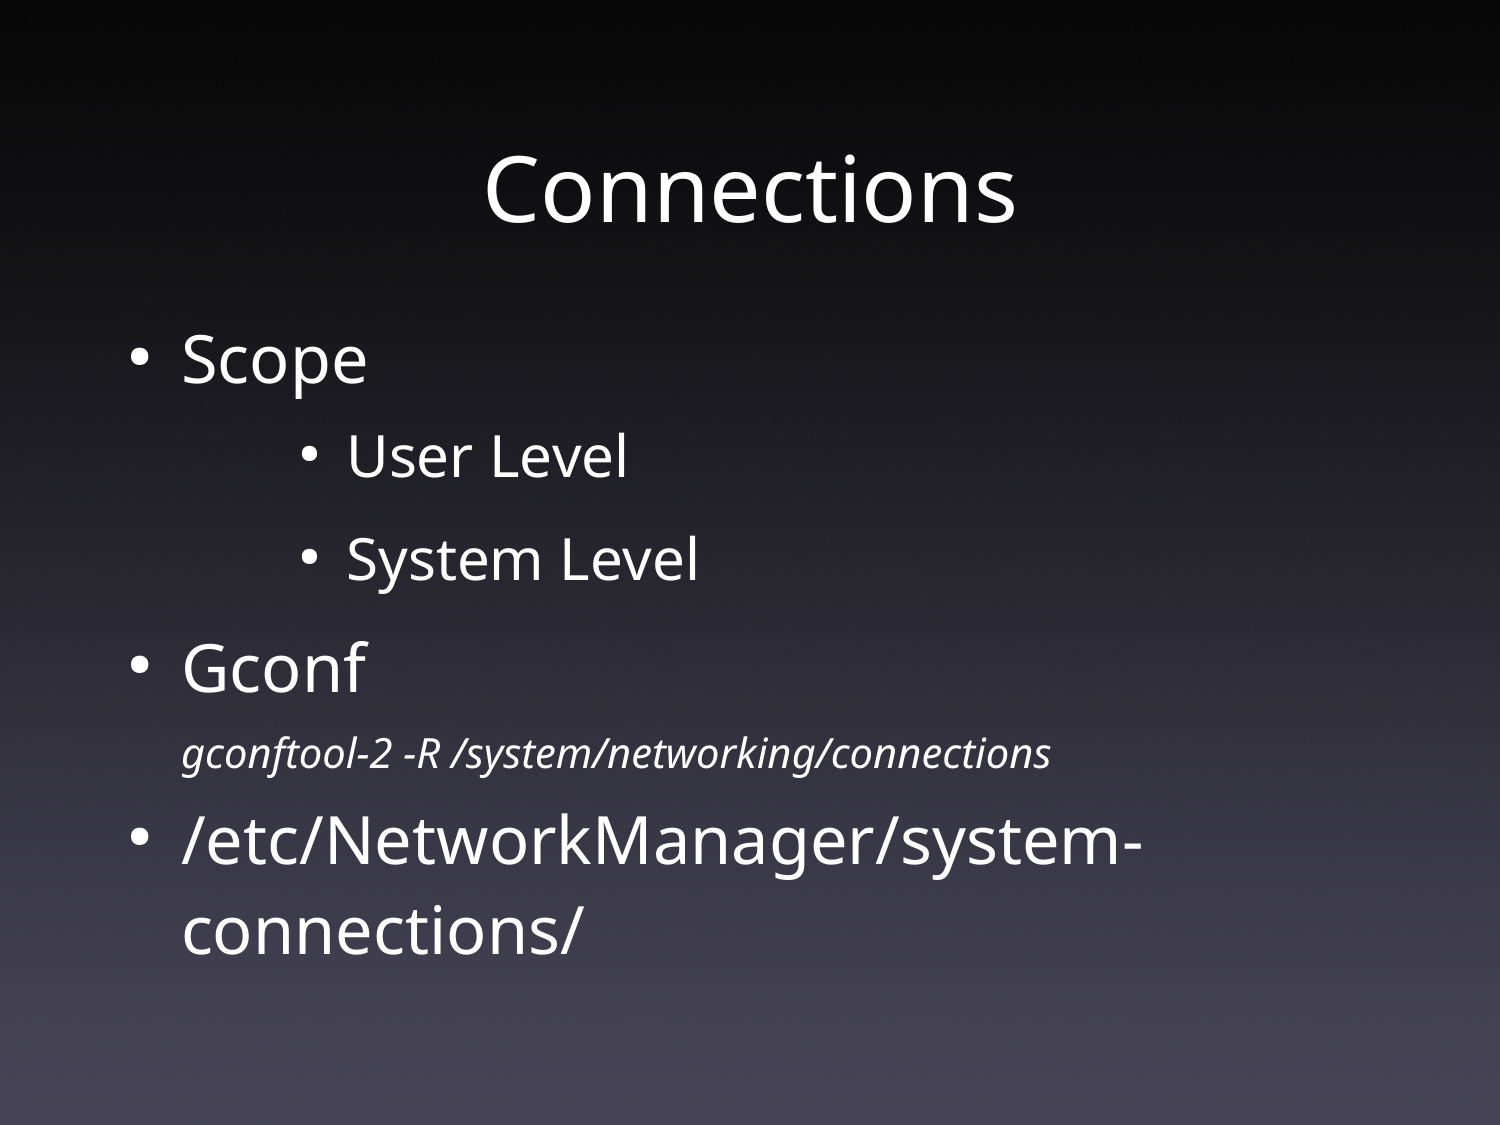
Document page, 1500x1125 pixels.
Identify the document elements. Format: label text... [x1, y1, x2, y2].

list Scope User Level System Level Gconf gconftool-2 -R /system/networking/connections /etc/NetworkManager/system-connections/ [110, 312, 1392, 1056]
title Connections [110, 93, 1392, 282]
picture [0, 0, 1500, 1125]
